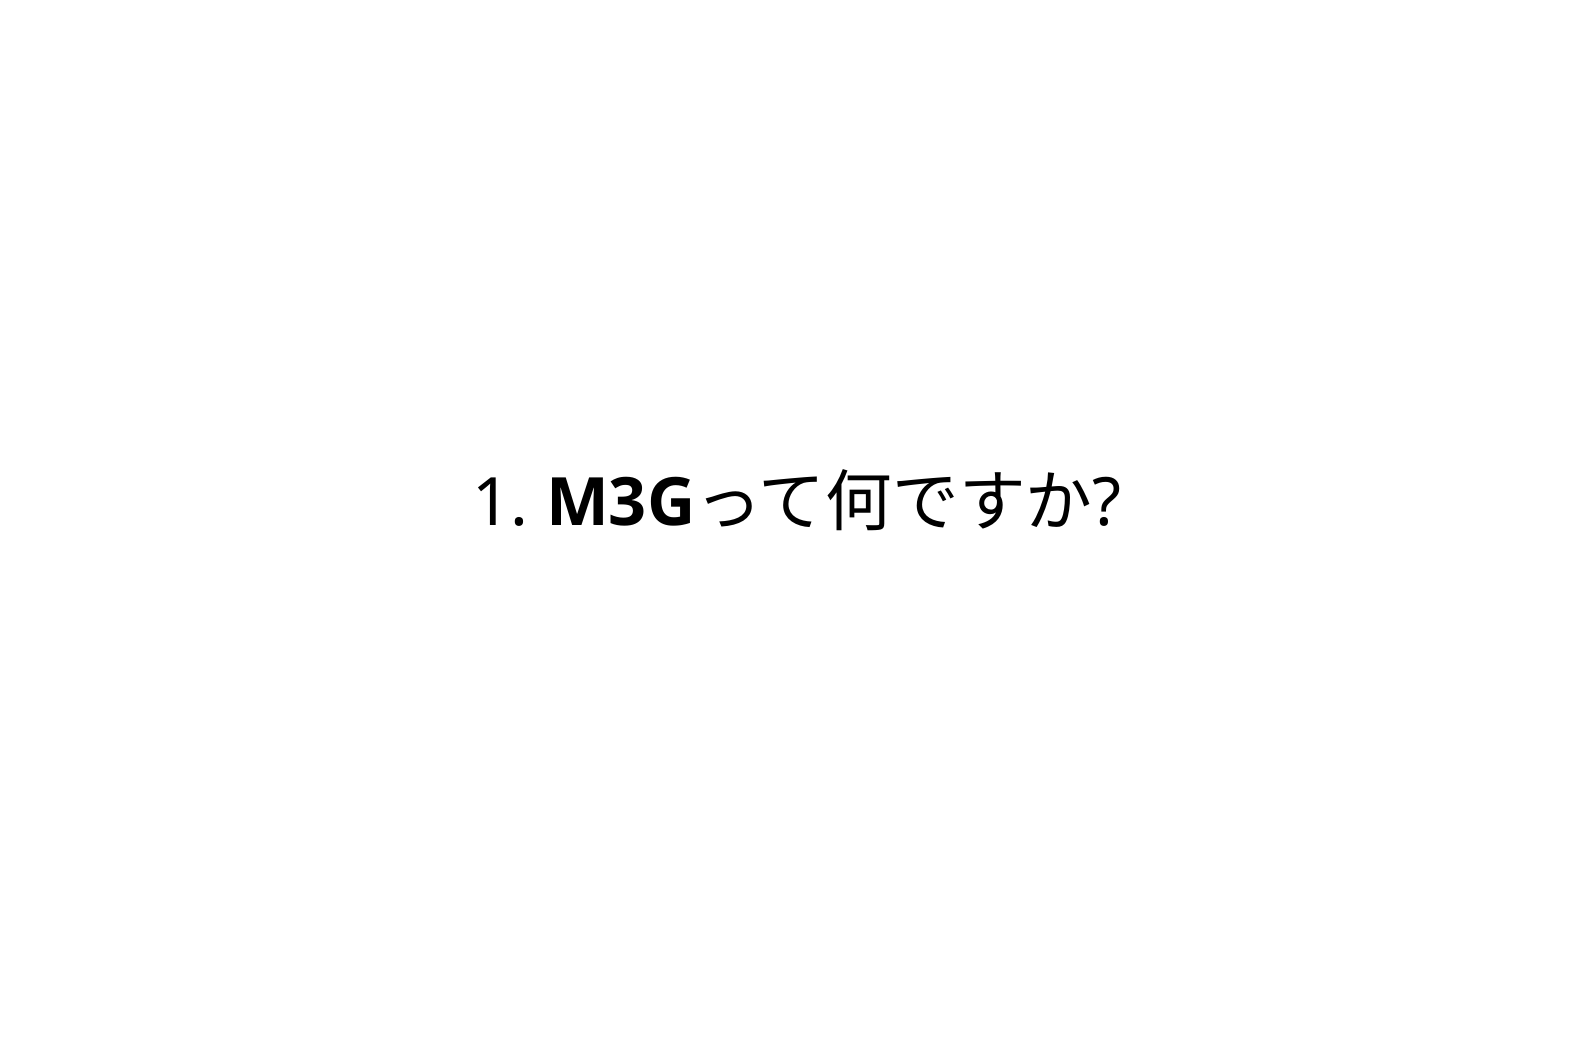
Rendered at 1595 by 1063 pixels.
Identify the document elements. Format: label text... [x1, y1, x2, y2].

subtitle 1. M3Gって何ですか? [79, 29, 1515, 964]
